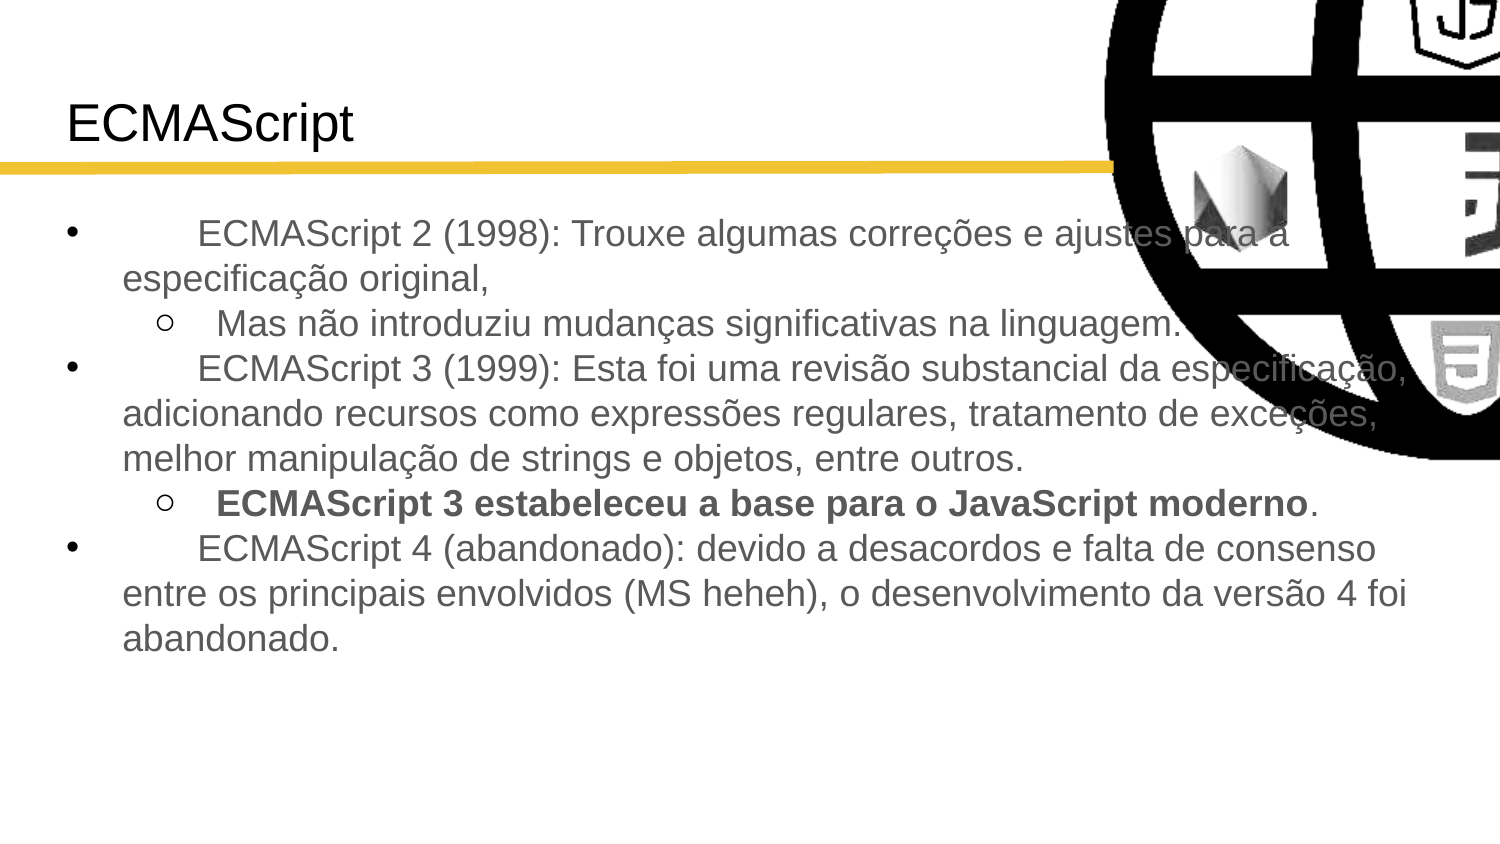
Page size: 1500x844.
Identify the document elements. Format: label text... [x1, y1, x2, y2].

text_box ECMAScript 2 (1998): Trouxe algumas correções e ajustes para a especificação original, Mas não introduziu mudanças significativas na linguagem. ECMAScript 3 (1999): Esta foi uma revisão substancial da especificação, adicionando recursos como expressões regulares, tratamento de exceções, melhor manipulação de strings e objetos, entre outros. ECMAScript 3 estabeleceu a base para o JavaScript moderno. ECMAScript 4 (abandonado): devido a desacordos e falta de consenso entre os principais envolvidos (MS heheh), o desenvolvimento da versão 4 foi abandonado. [51, 194, 1466, 675]
picture [1078, 0, 1500, 532]
title ECMAScript [51, 72, 1449, 167]
